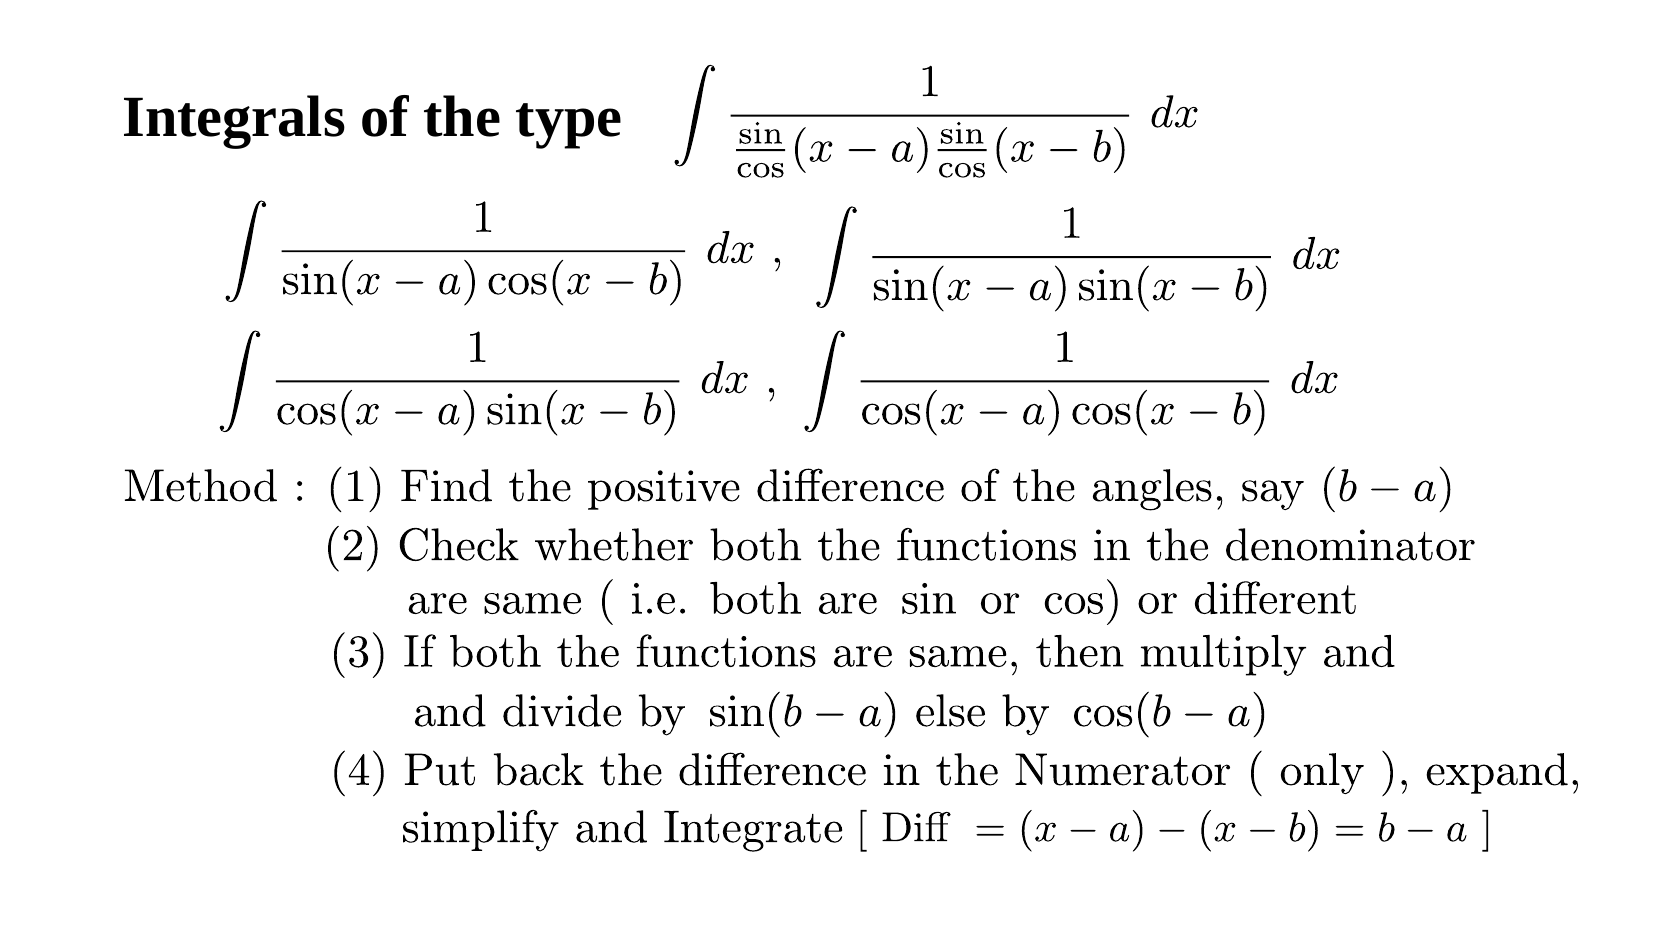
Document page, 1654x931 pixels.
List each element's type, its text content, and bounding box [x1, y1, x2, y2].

title Integrals of the type [47, 37, 1607, 898]
text_box [857, 809, 1489, 852]
text_box [219, 330, 775, 436]
text_box [225, 200, 781, 306]
text_box [325, 525, 1475, 572]
text_box [331, 632, 1395, 678]
text_box [332, 750, 1579, 797]
text_box [804, 330, 1338, 436]
text_box [815, 206, 1340, 312]
text_box [403, 809, 843, 852]
text_box [674, 64, 1198, 178]
text_box [408, 579, 1356, 625]
text_box [124, 466, 1451, 513]
text_box [414, 691, 1265, 738]
